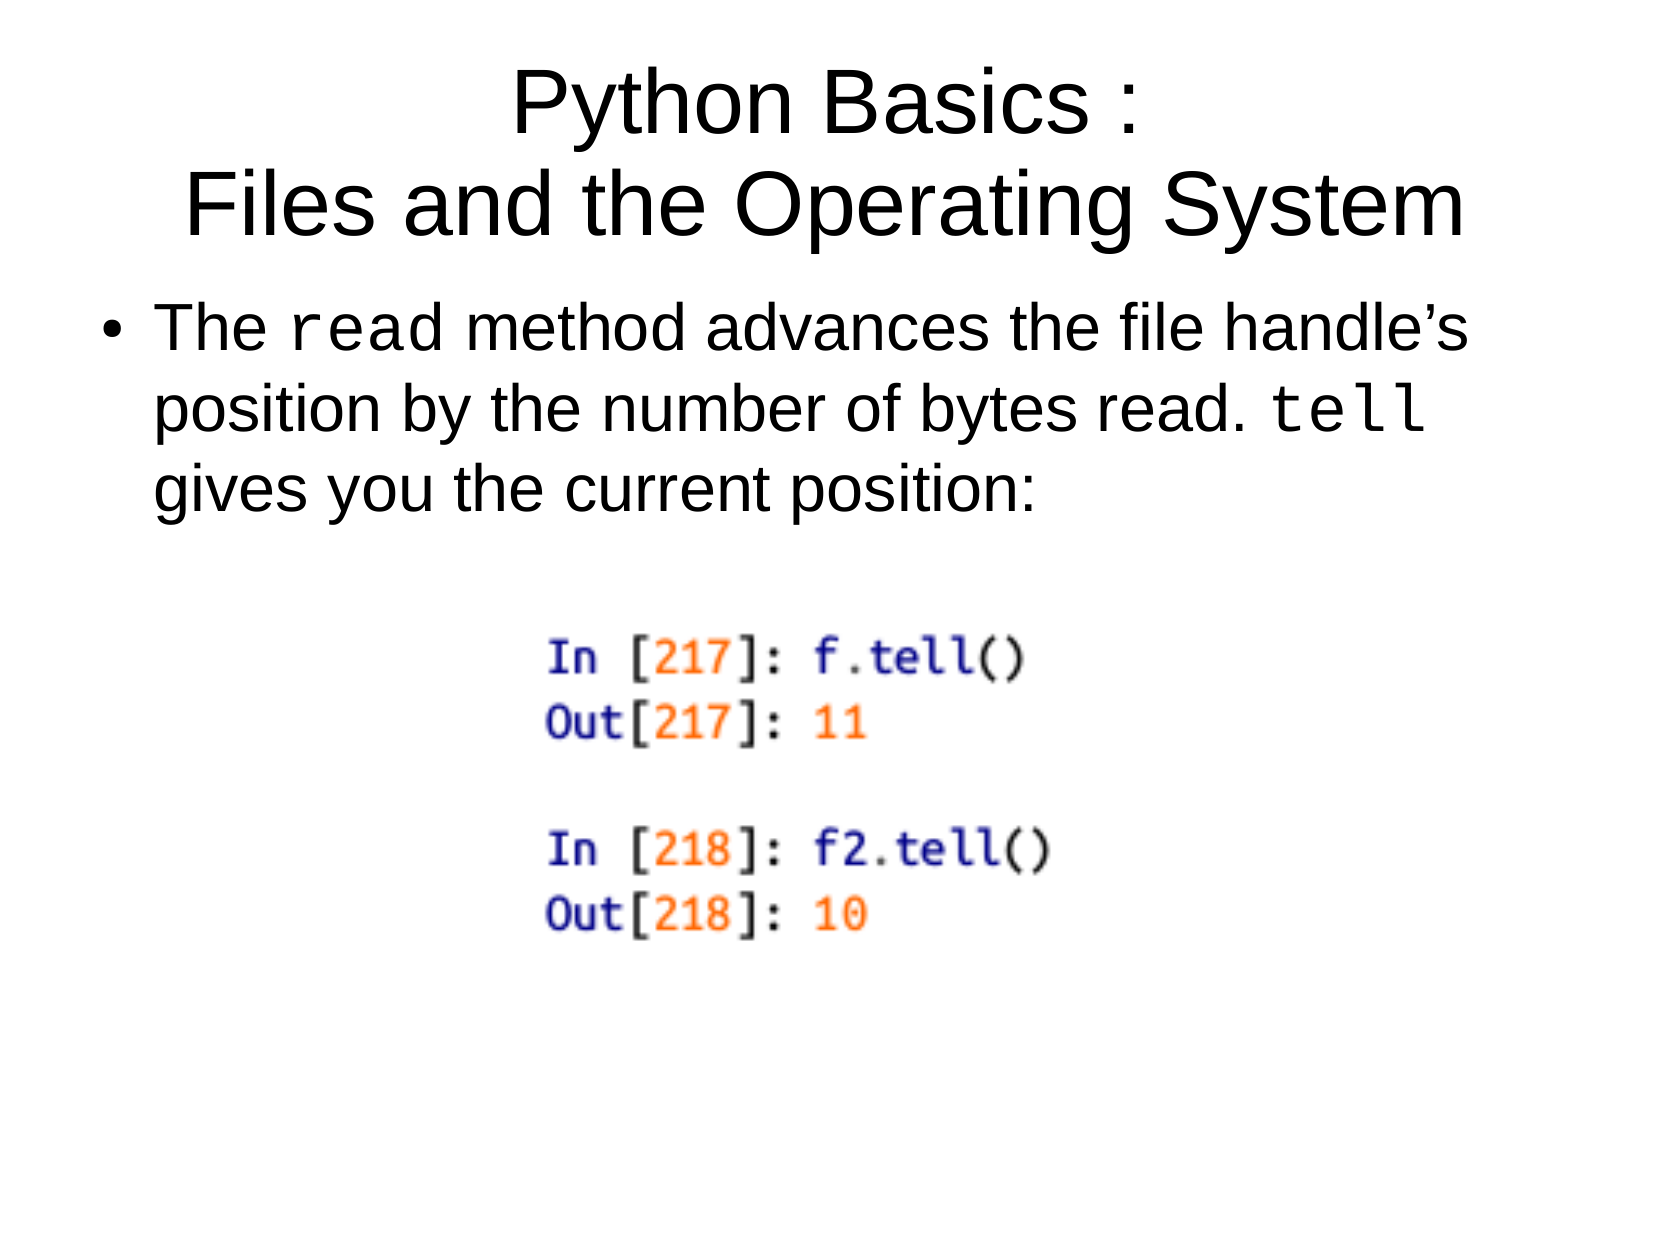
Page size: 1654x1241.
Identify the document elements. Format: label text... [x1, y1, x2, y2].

title Python Basics : Files and the Operating System [82, 49, 1571, 257]
list The read method advances the file handle’s position by the number of bytes read. tell gives you the current position: [82, 290, 1571, 1010]
picture [537, 616, 1080, 954]
